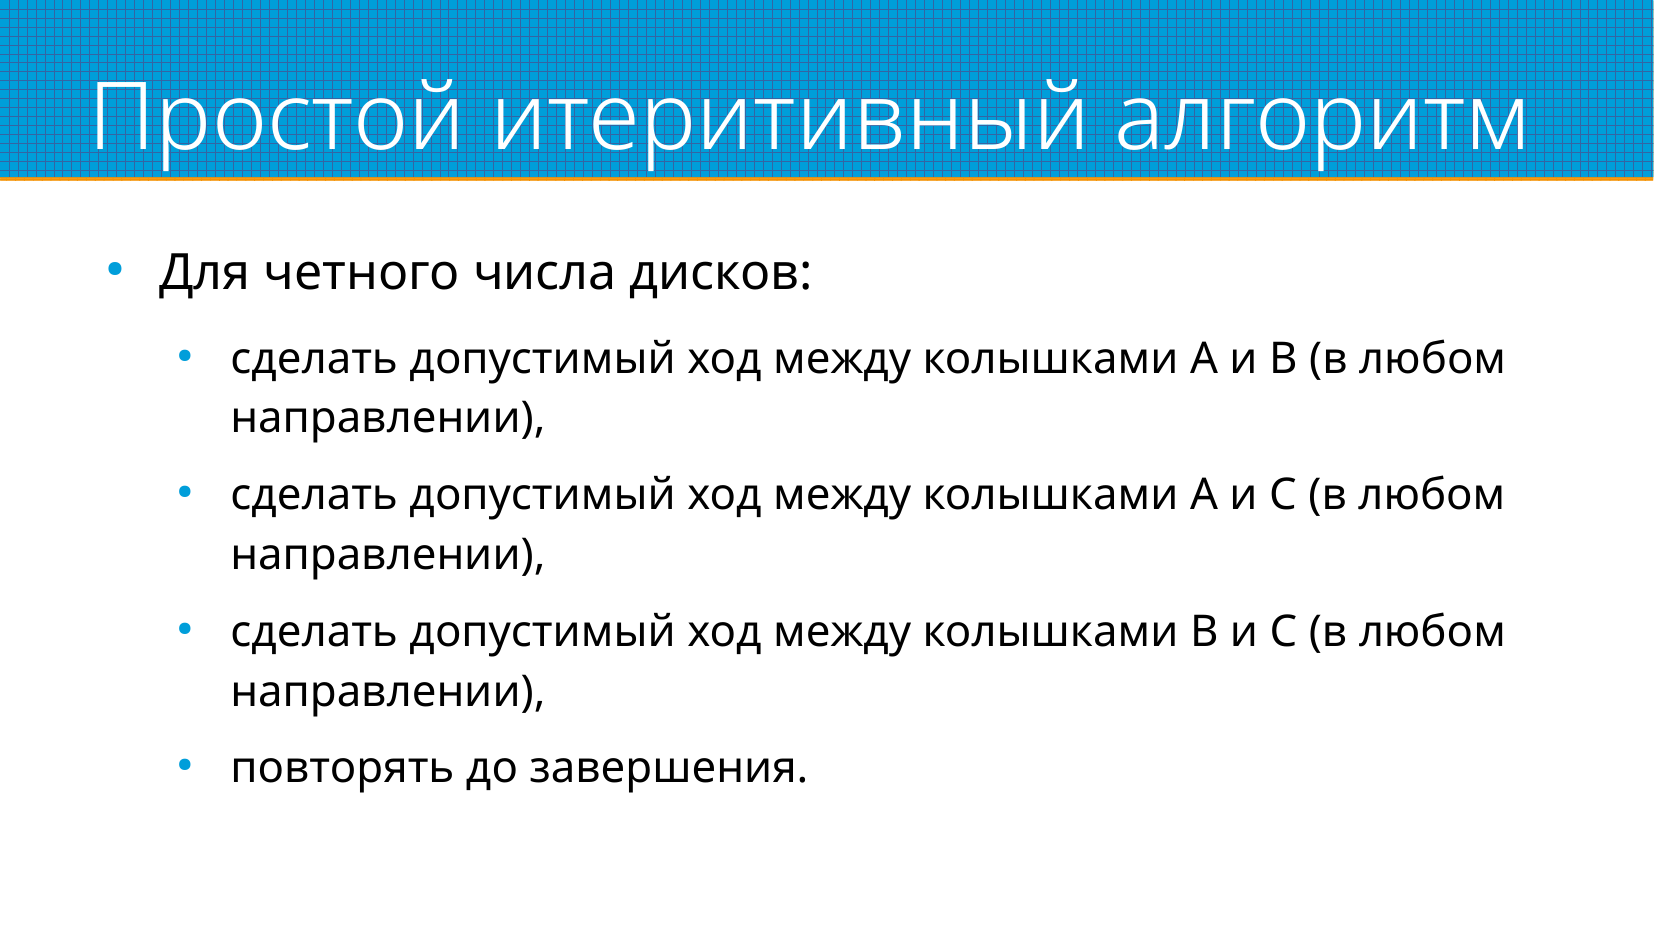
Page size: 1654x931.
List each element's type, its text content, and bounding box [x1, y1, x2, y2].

title Простой итеритивный алгоритм [88, 14, 1565, 178]
list Для четного числа дисков: сделать допустимый ход между колышками A и B (в любом направлении), сделать допустимый ход между колышками A и C (в любом направлении), сделать допустимый ход между колышками B и C (в любом направлении), повторять до завершения. [88, 236, 1565, 813]
